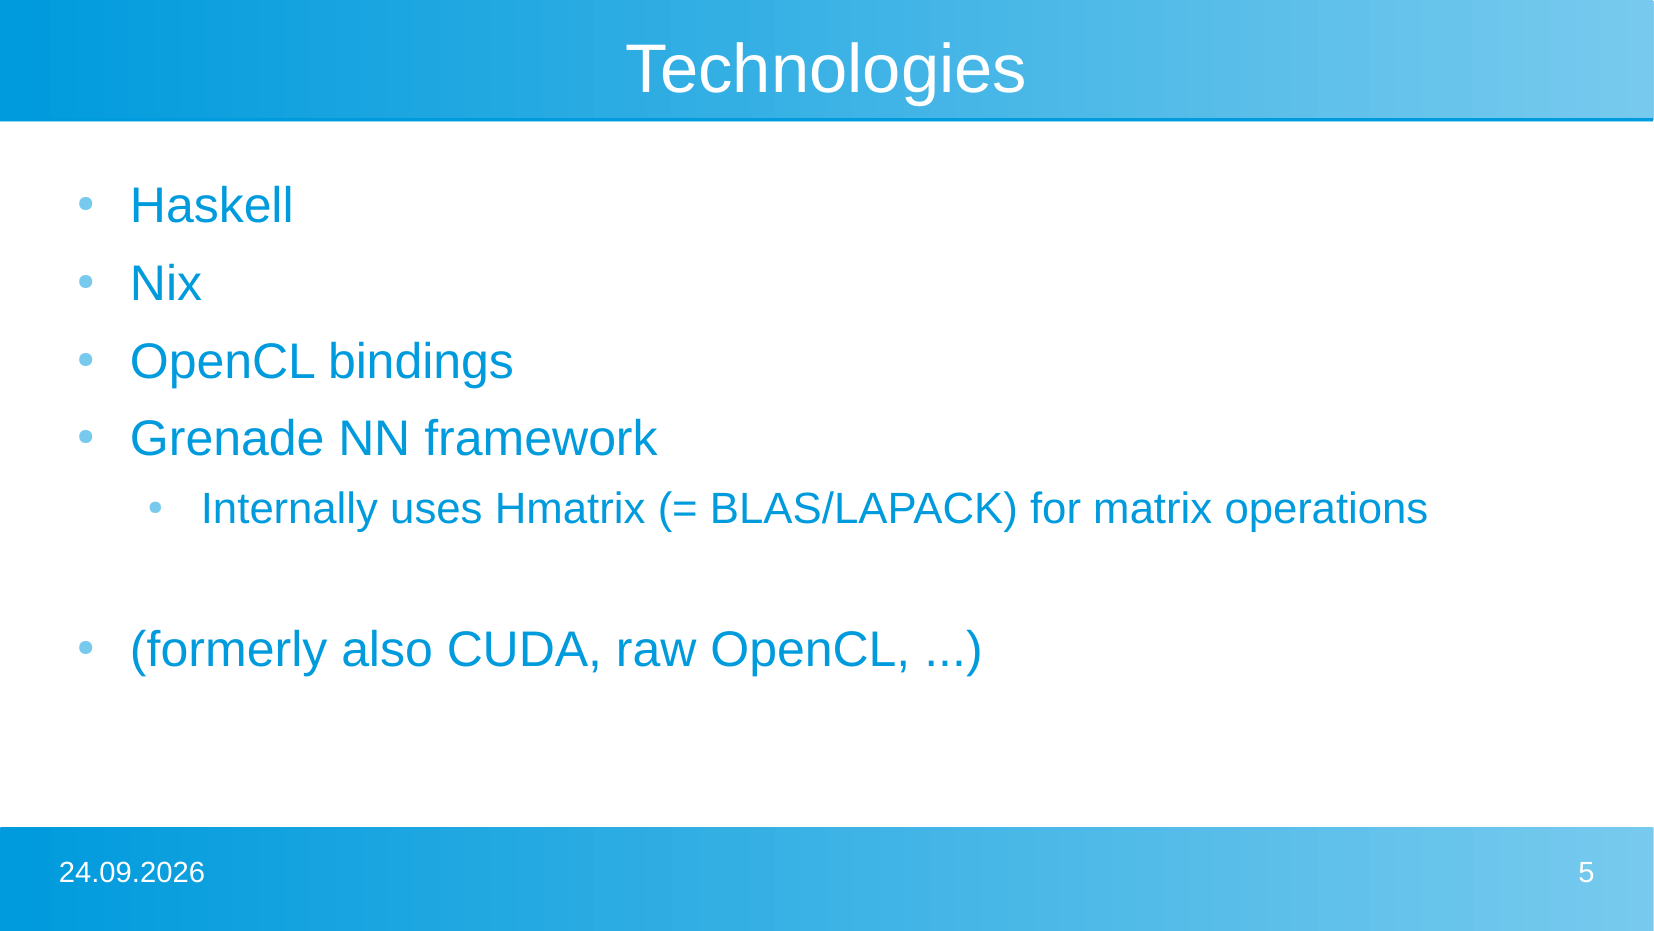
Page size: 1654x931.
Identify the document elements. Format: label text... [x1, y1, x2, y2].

list Haskell Nix OpenCL bindings Grenade NN framework Internally uses Hmatrix (= BLAS/LAPACK) for matrix operations (formerly also CUDA, raw OpenCL, ...) [59, 177, 1595, 768]
title Technologies [59, 29, 1595, 108]
